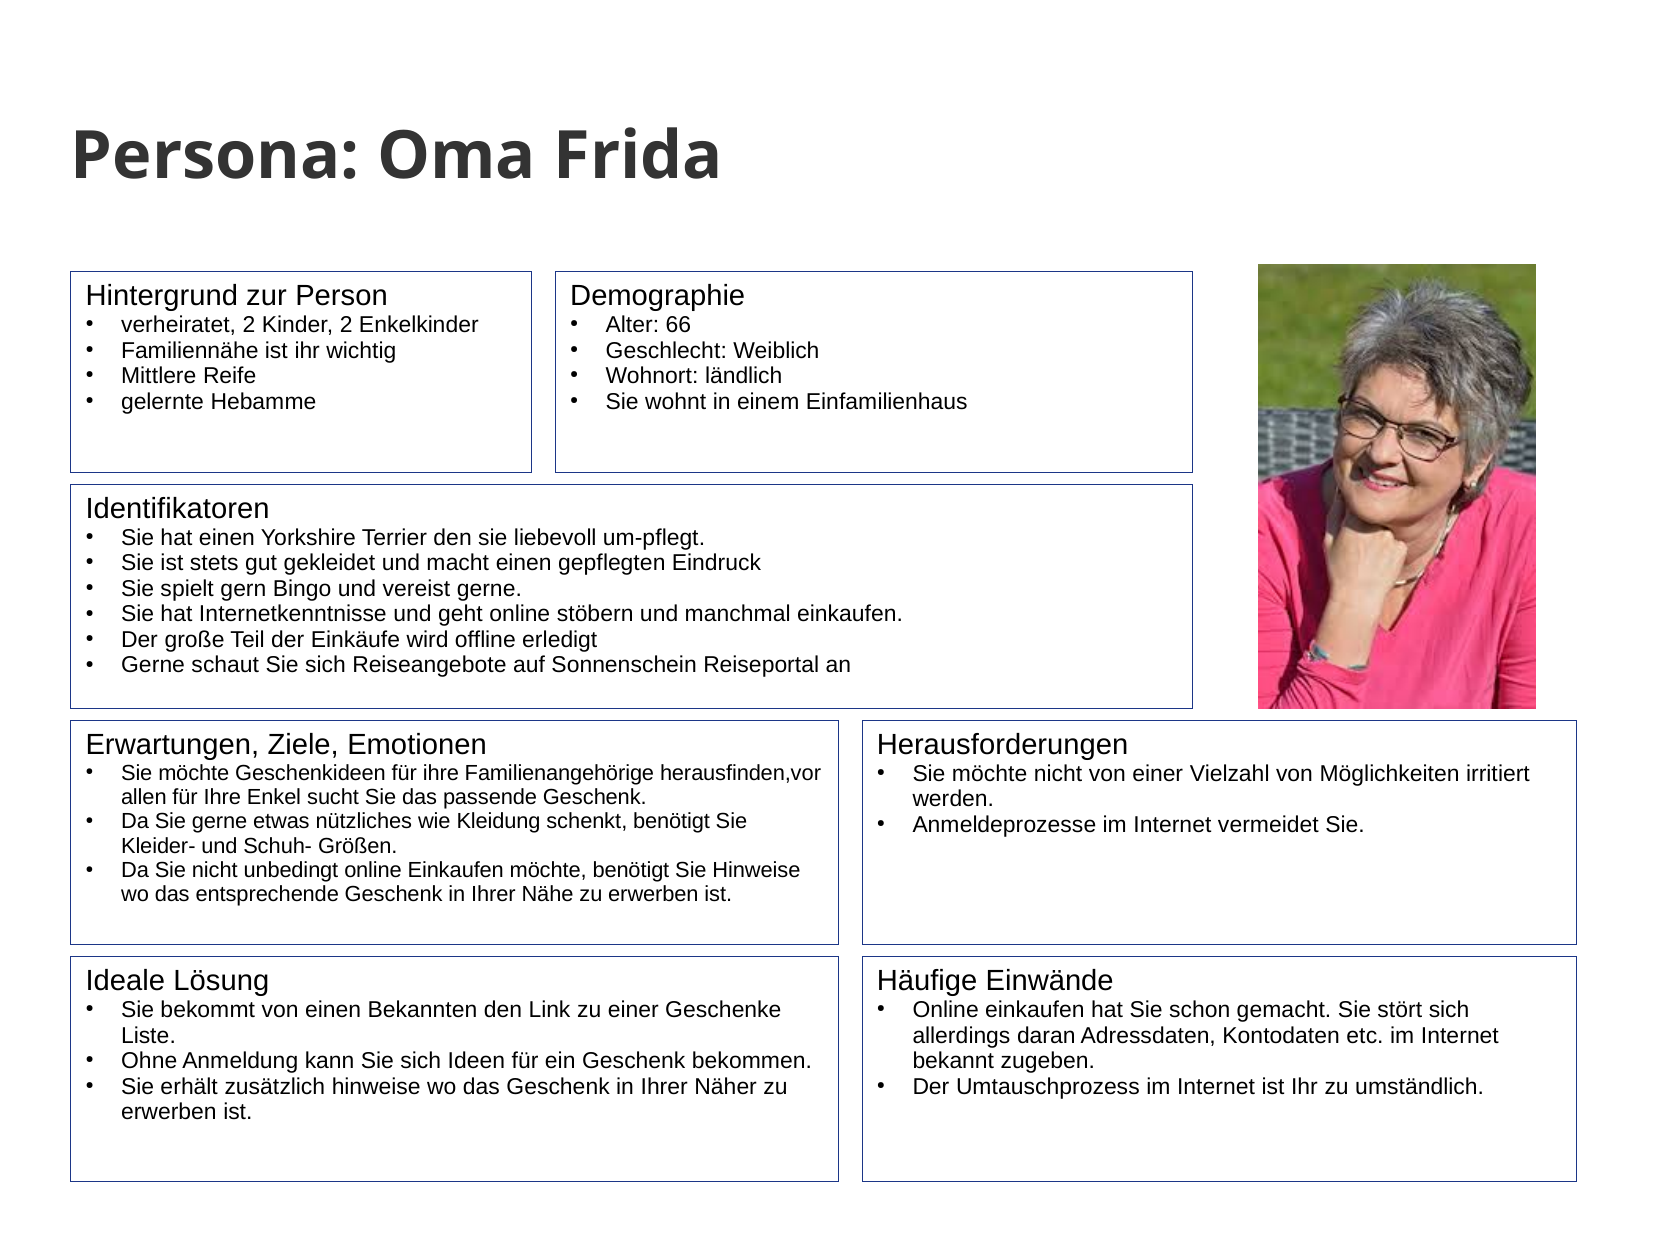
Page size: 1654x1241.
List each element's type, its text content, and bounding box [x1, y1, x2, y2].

text_box Identifikatoren Sie hat einen Yorkshire Terrier den sie liebevoll um-pflegt. Sie ist stets gut gekleidet und macht einen gepflegten Eindruck Sie spielt gern Bingo und vereist gerne. Sie hat Internetkenntnisse und geht online stöbern und manchmal einkaufen. Der große Teil der Einkäufe wird offline erledigt Gerne schaut Sie sich Reiseangebote auf Sonnenschein Reiseportal an [70, 484, 1193, 709]
text_box Demographie Alter: 66 Geschlecht: Weiblich Wohnort: ländlich Sie wohnt in einem Einfamilienhaus [555, 271, 1193, 473]
text_box Ideale Lösung Sie bekommt von einen Bekannten den Link zu einer Geschenke Liste. Ohne Anmeldung kann Sie sich Ideen für ein Geschenk bekommen. Sie erhält zusätzlich hinweise wo das Geschenk in Ihrer Näher zu erwerben ist. [70, 956, 839, 1182]
picture [1258, 264, 1536, 709]
text_box Erwartungen, Ziele, Emotionen Sie möchte Geschenkideen für ihre Familienangehörige herausfinden,vor allen für Ihre Enkel sucht Sie das passende Geschenk. Da Sie gerne etwas nützliches wie Kleidung schenkt, benötigt Sie Kleider- und Schuh- Größen. Da Sie nicht unbedingt online Einkaufen möchte, benötigt Sie Hinweise wo das entsprechende Geschenk in Ihrer Nähe zu erwerben ist. [70, 720, 839, 945]
text_box Herausforderungen Sie möchte nicht von einer Vielzahl von Möglichkeiten irritiert werden. Anmeldeprozesse im Internet vermeidet Sie. [862, 720, 1577, 945]
title Persona: Oma Frida [70, 49, 1571, 257]
text_box Häufige Einwände Online einkaufen hat Sie schon gemacht. Sie stört sich allerdings daran Adressdaten, Kontodaten etc. im Internet bekannt zugeben. Der Umtauschprozess im Internet ist Ihr zu umständlich. [862, 956, 1577, 1182]
text_box Hintergrund zur Person verheiratet, 2 Kinder, 2 Enkelkinder Familiennähe ist ihr wichtig Mittlere Reife gelernte Hebamme [70, 271, 532, 473]
